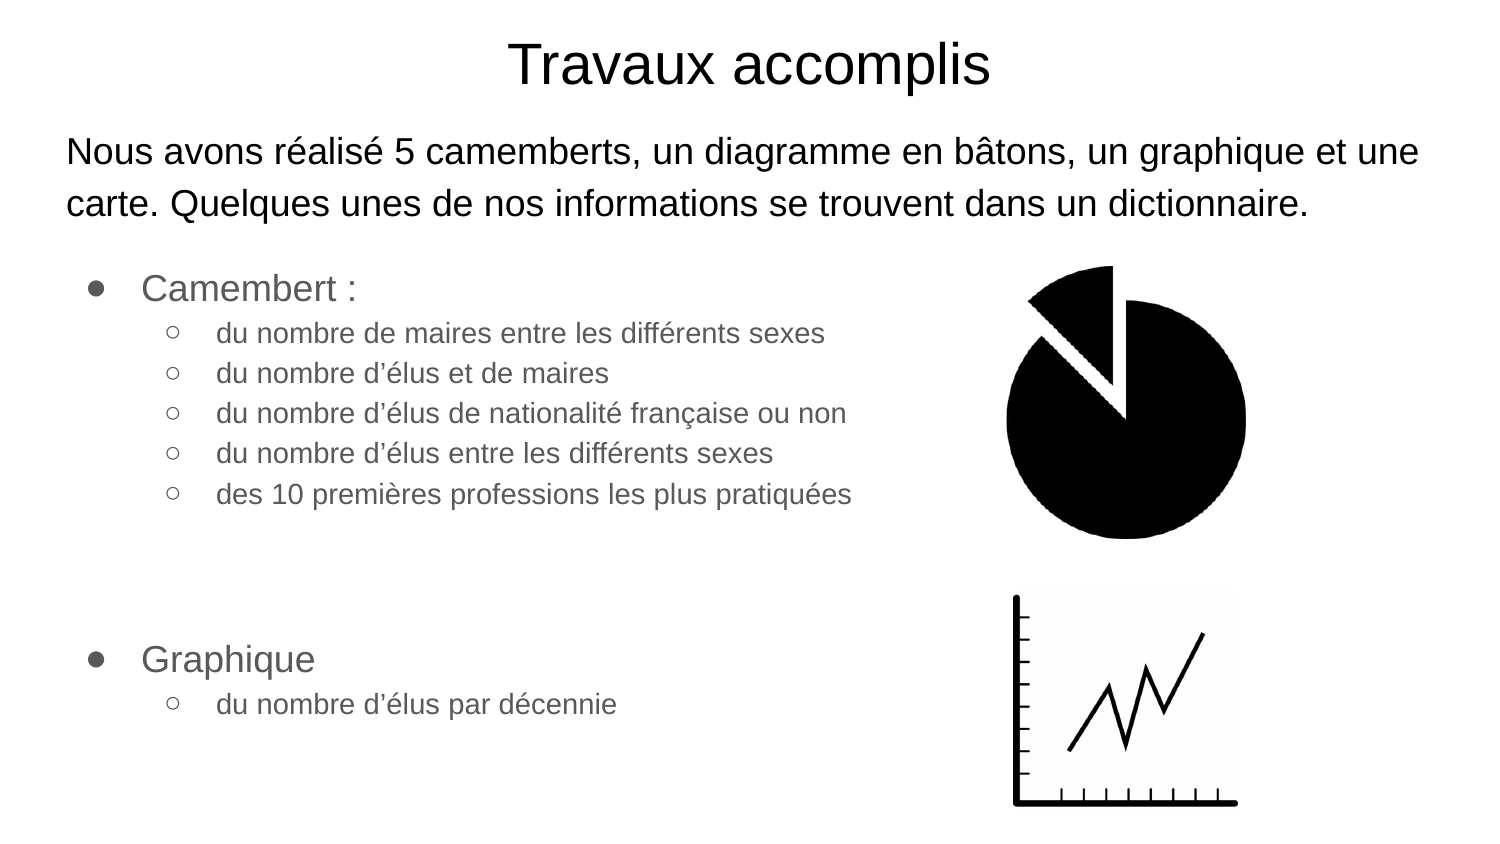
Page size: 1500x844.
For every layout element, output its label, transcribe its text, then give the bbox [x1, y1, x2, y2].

picture [1013, 588, 1238, 813]
title Travaux accomplis [51, 11, 1449, 105]
list Nous avons réalisé 5 camemberts, un diagramme en bâtons, un graphique et une carte. Quelques unes de nos informations se trouvent dans un dictionnaire. Camembert : du nombre de maires entre les différents sexes du nombre d’élus et de maires du nombre d’élus de nationalité française ou non du nombre d’élus entre les différents sexes des 10 premières professions les plus pratiquées Graphique du nombre d’élus par décennie [51, 105, 1449, 666]
picture [989, 266, 1263, 539]
